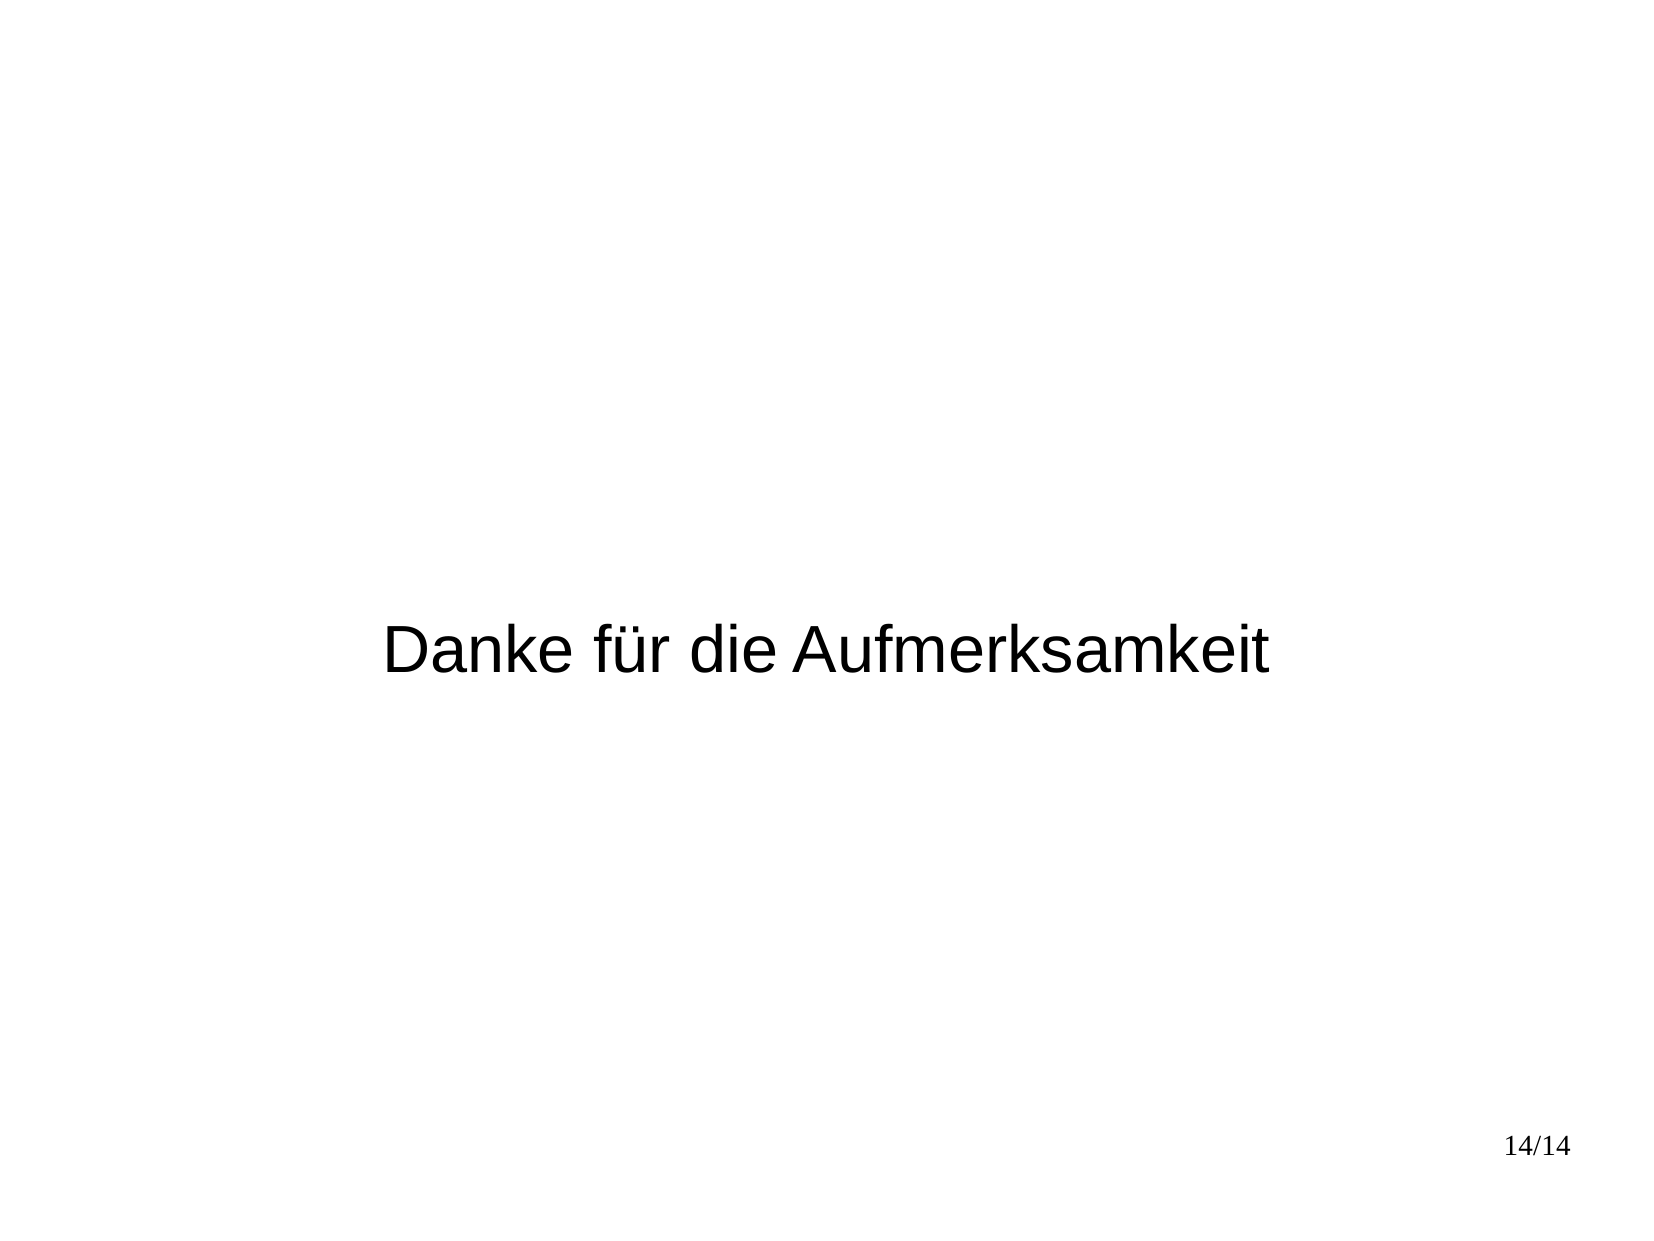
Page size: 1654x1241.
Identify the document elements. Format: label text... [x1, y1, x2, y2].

subtitle Danke für die Aufmerksamkeit [82, 290, 1571, 1010]
